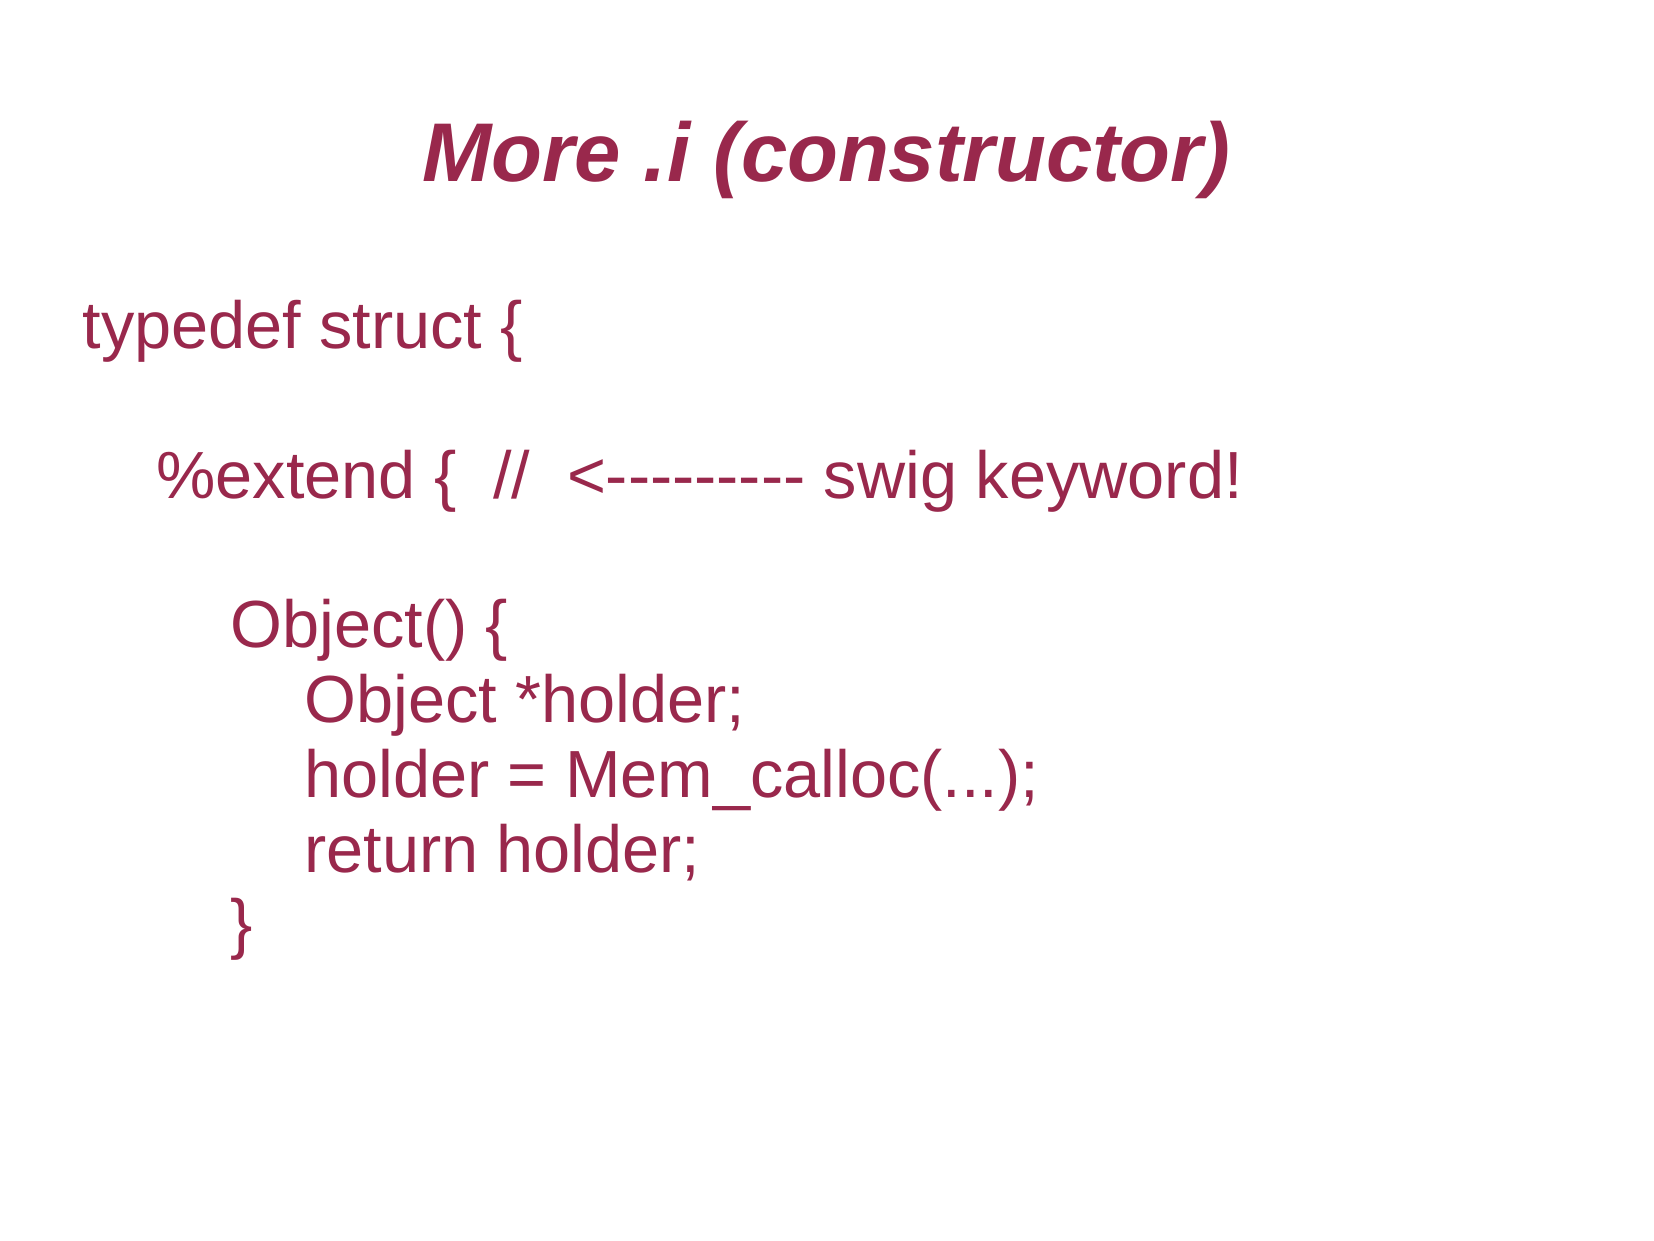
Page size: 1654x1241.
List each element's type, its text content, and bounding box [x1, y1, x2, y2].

title More .i (constructor) [82, 56, 1571, 250]
subtitle typedef struct { %extend { // <--------- swig keyword! Object() { Object *holder; holder = Mem_calloc(...); return holder; } [82, 288, 1571, 1111]
